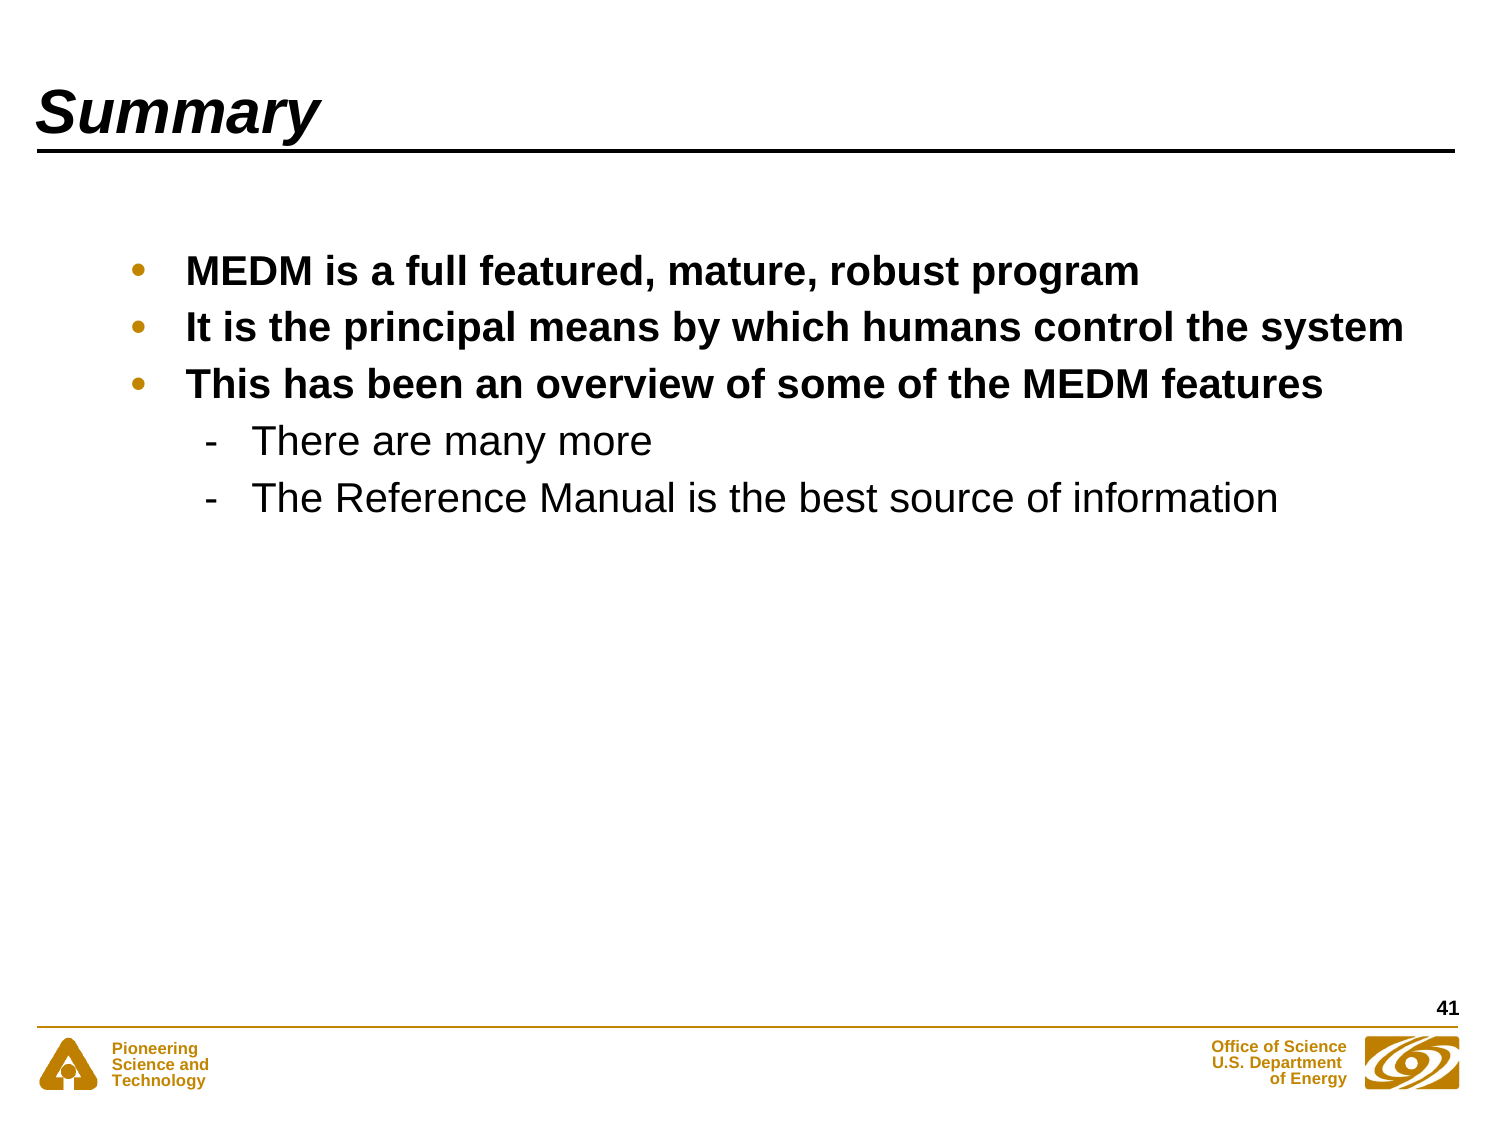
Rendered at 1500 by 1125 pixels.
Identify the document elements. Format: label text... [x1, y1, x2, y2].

picture [35, 1034, 101, 1094]
list MEDM is a full featured, mature, robust program It is the principal means by which humans control the system This has been an overview of some of the MEDM features There are many more The Reference Manual is the best source of information [114, 239, 1459, 550]
title Summary [21, 75, 1459, 154]
picture [1362, 1032, 1463, 1093]
